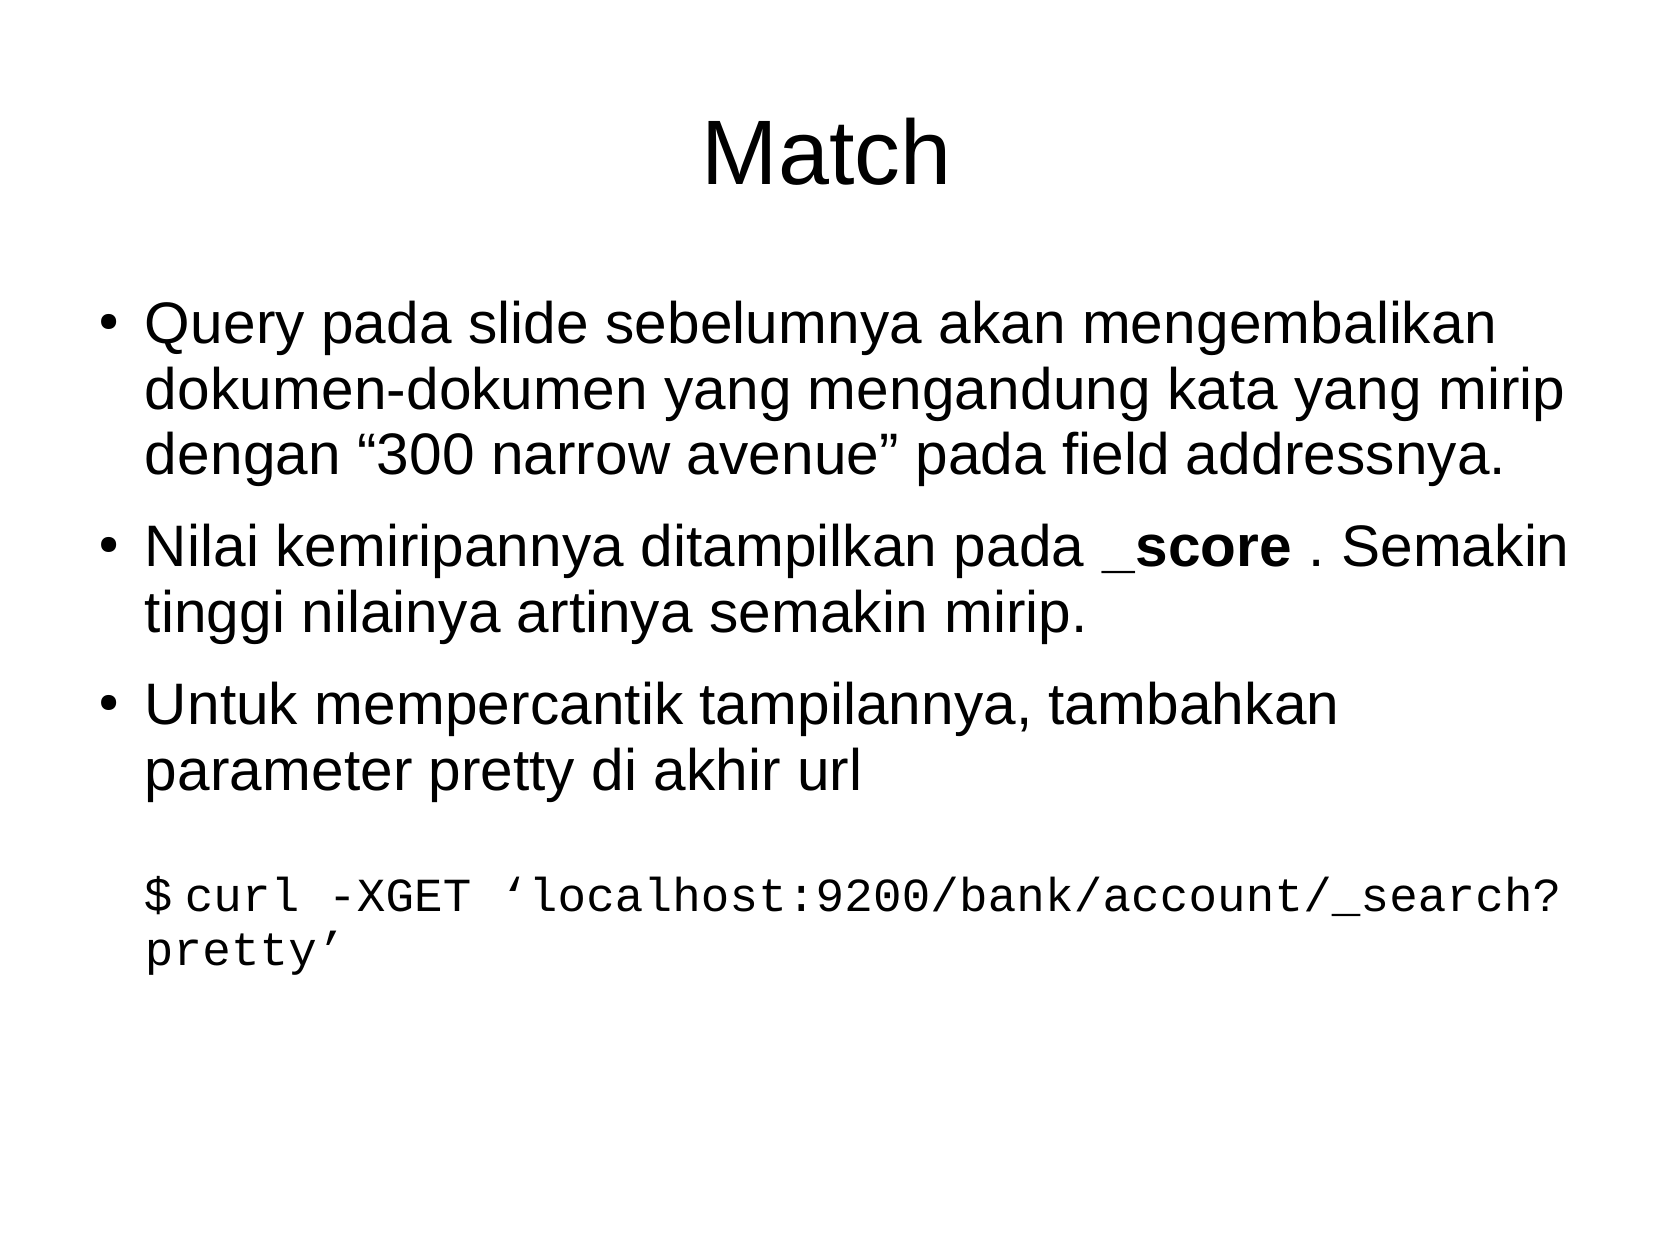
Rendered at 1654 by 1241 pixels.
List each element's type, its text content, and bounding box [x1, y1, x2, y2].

list Query pada slide sebelumnya akan mengembalikan dokumen-dokumen yang mengandung kata yang mirip dengan “300 narrow avenue” pada field addressnya. Nilai kemiripannya ditampilkan pada _score . Semakin tinggi nilainya artinya semakin mirip. Untuk mempercantik tampilannya, tambahkan parameter pretty di akhir url $ curl -XGET ‘localhost:9200/bank/account/_search?pretty’ [82, 290, 1571, 1010]
title Match [82, 49, 1571, 257]
